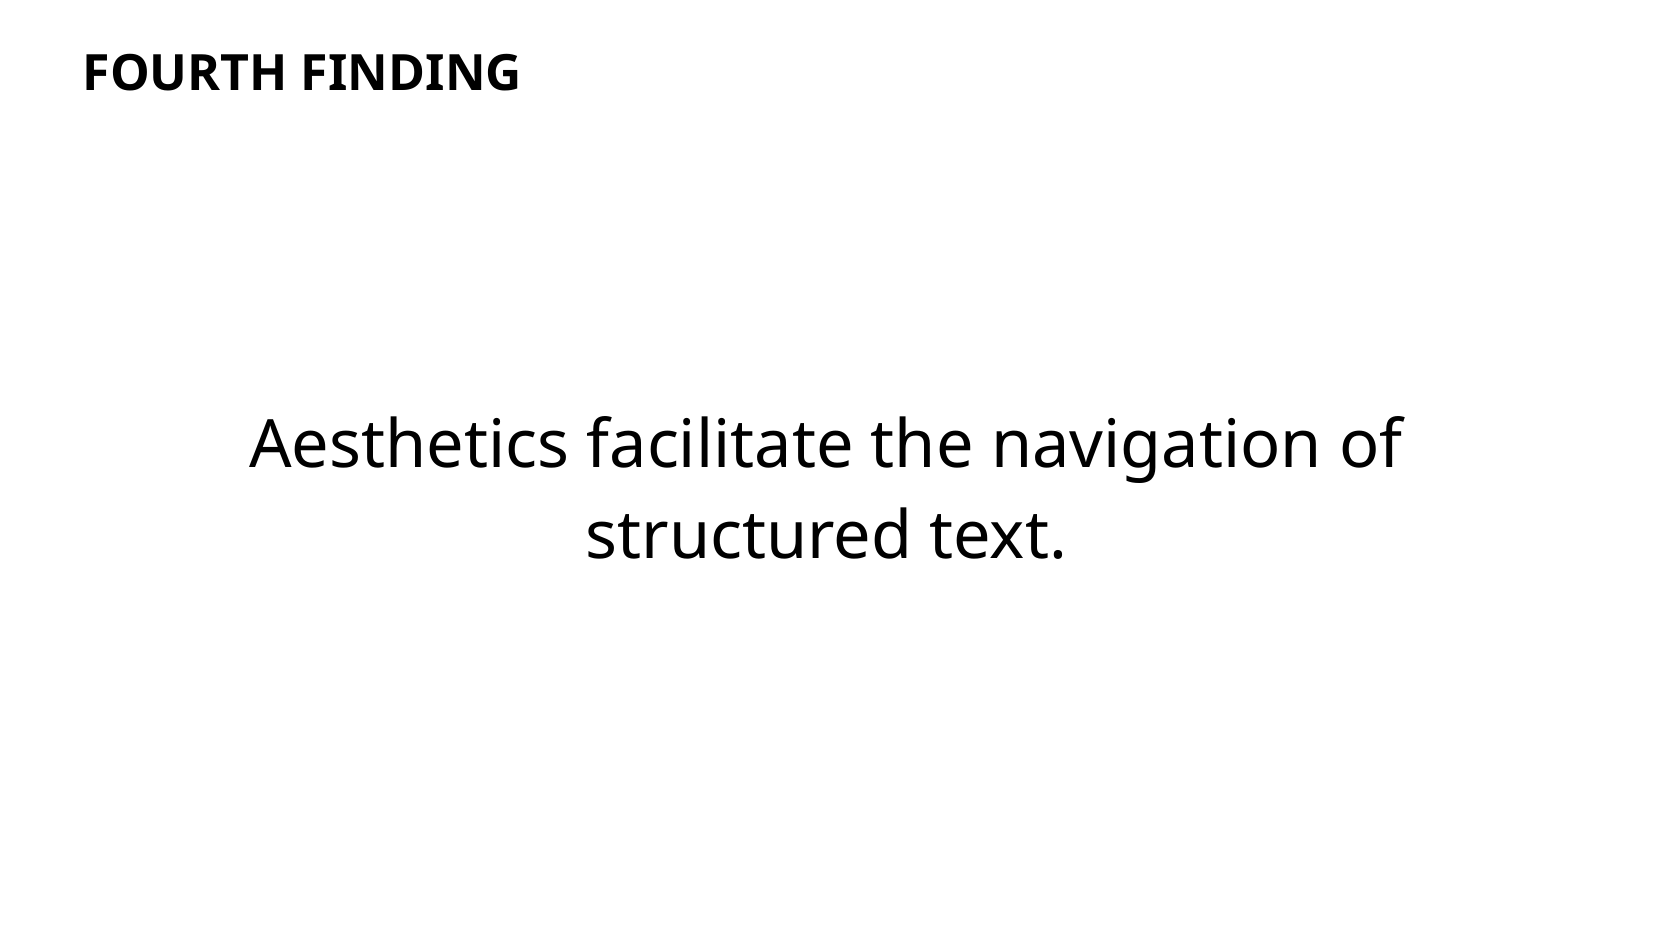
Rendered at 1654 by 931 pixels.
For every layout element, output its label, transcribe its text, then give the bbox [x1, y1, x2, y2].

list Aesthetics facilitate the navigation of structured text. [82, 217, 1571, 758]
title FOURTH FINDING [82, 37, 1571, 193]
